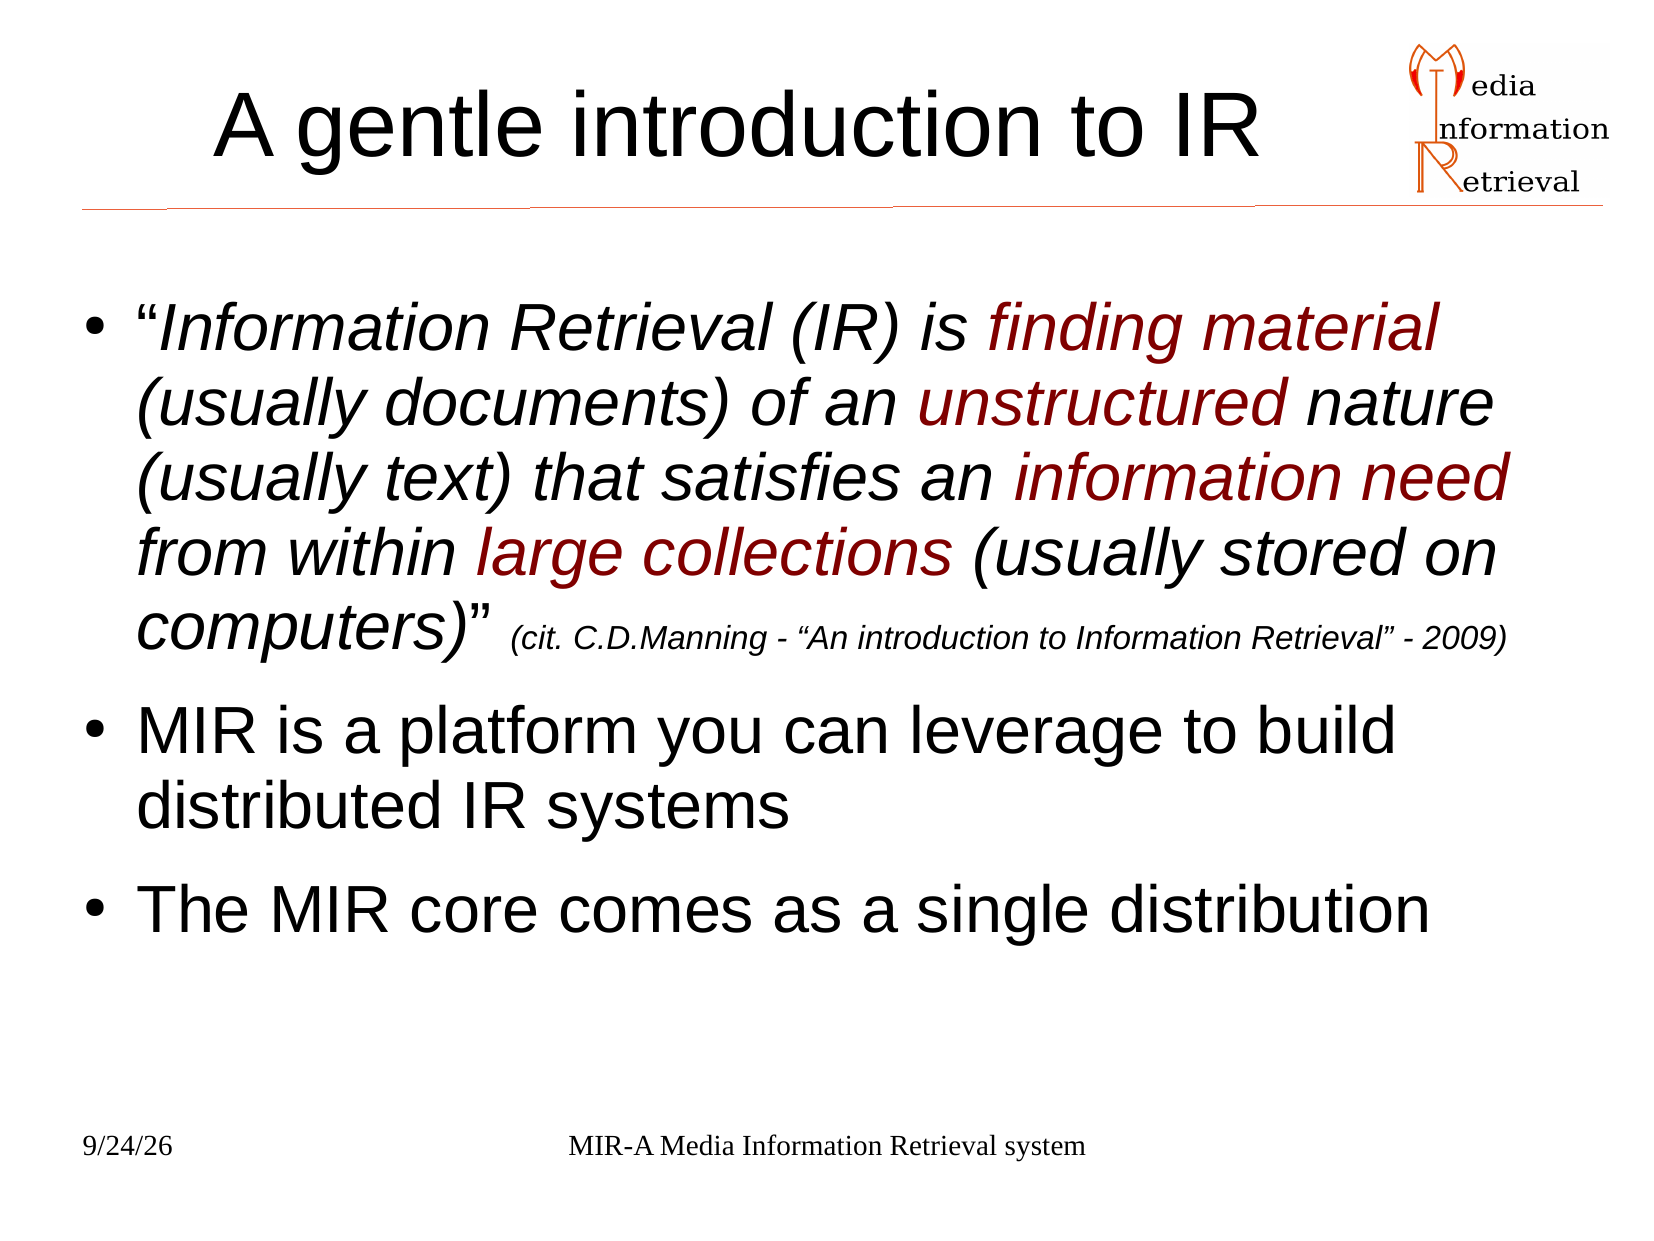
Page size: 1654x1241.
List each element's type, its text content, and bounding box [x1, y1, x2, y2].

list “Information Retrieval (IR) is finding material (usually documents) of an unstructured nature (usually text) that satisfies an information need from within large collections (usually stored on computers)” (cit. C.D.Manning - “An introduction to Information Retrieval” - 2009) MIR is a platform you can leverage to build distributed IR systems The MIR core comes as a single distribution [65, 290, 1597, 1010]
title A gentle introduction to IR [82, 45, 1397, 204]
picture [1409, 43, 1610, 198]
